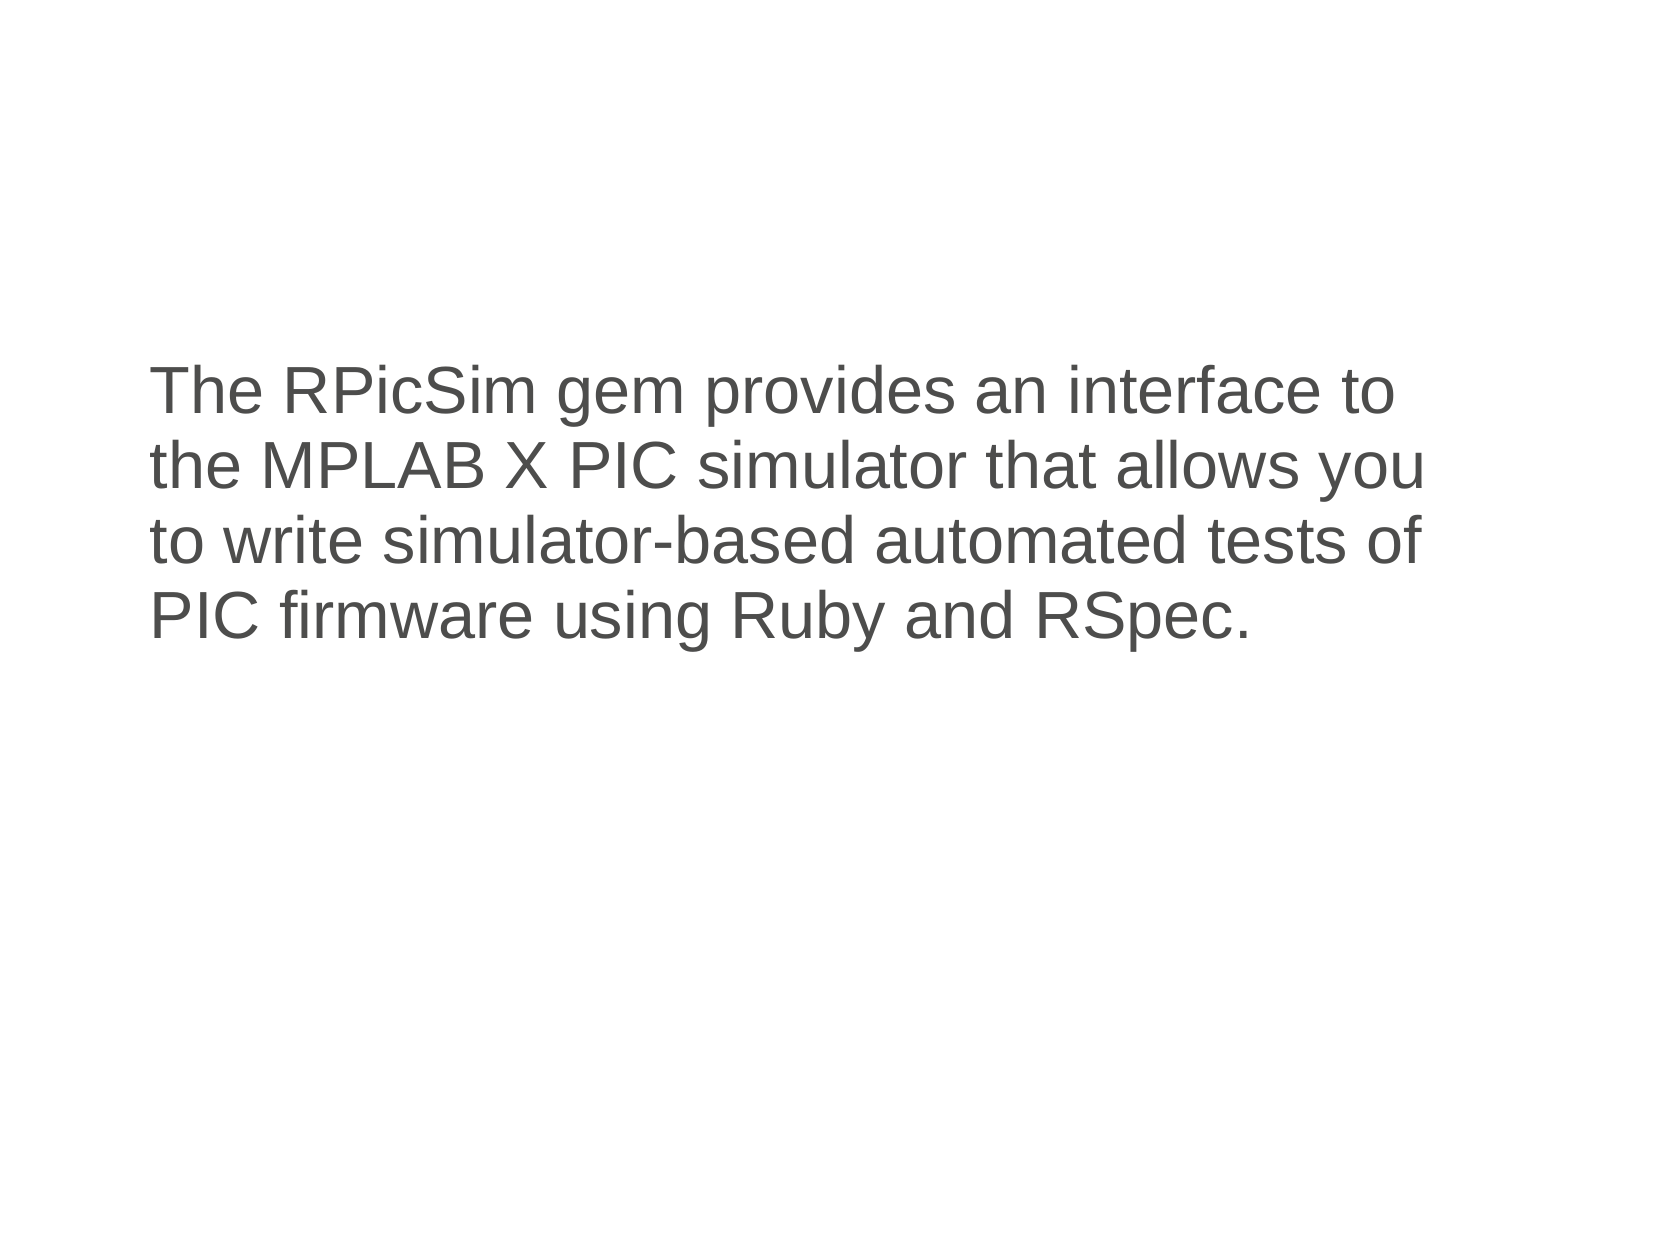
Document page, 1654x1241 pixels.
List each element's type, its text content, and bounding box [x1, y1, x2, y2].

text_box The RPicSim gem provides an interface to the MPLAB X PIC simulator that allows you to write simulator-based automated tests of PIC firmware using Ruby and RSpec. [135, 346, 1501, 661]
